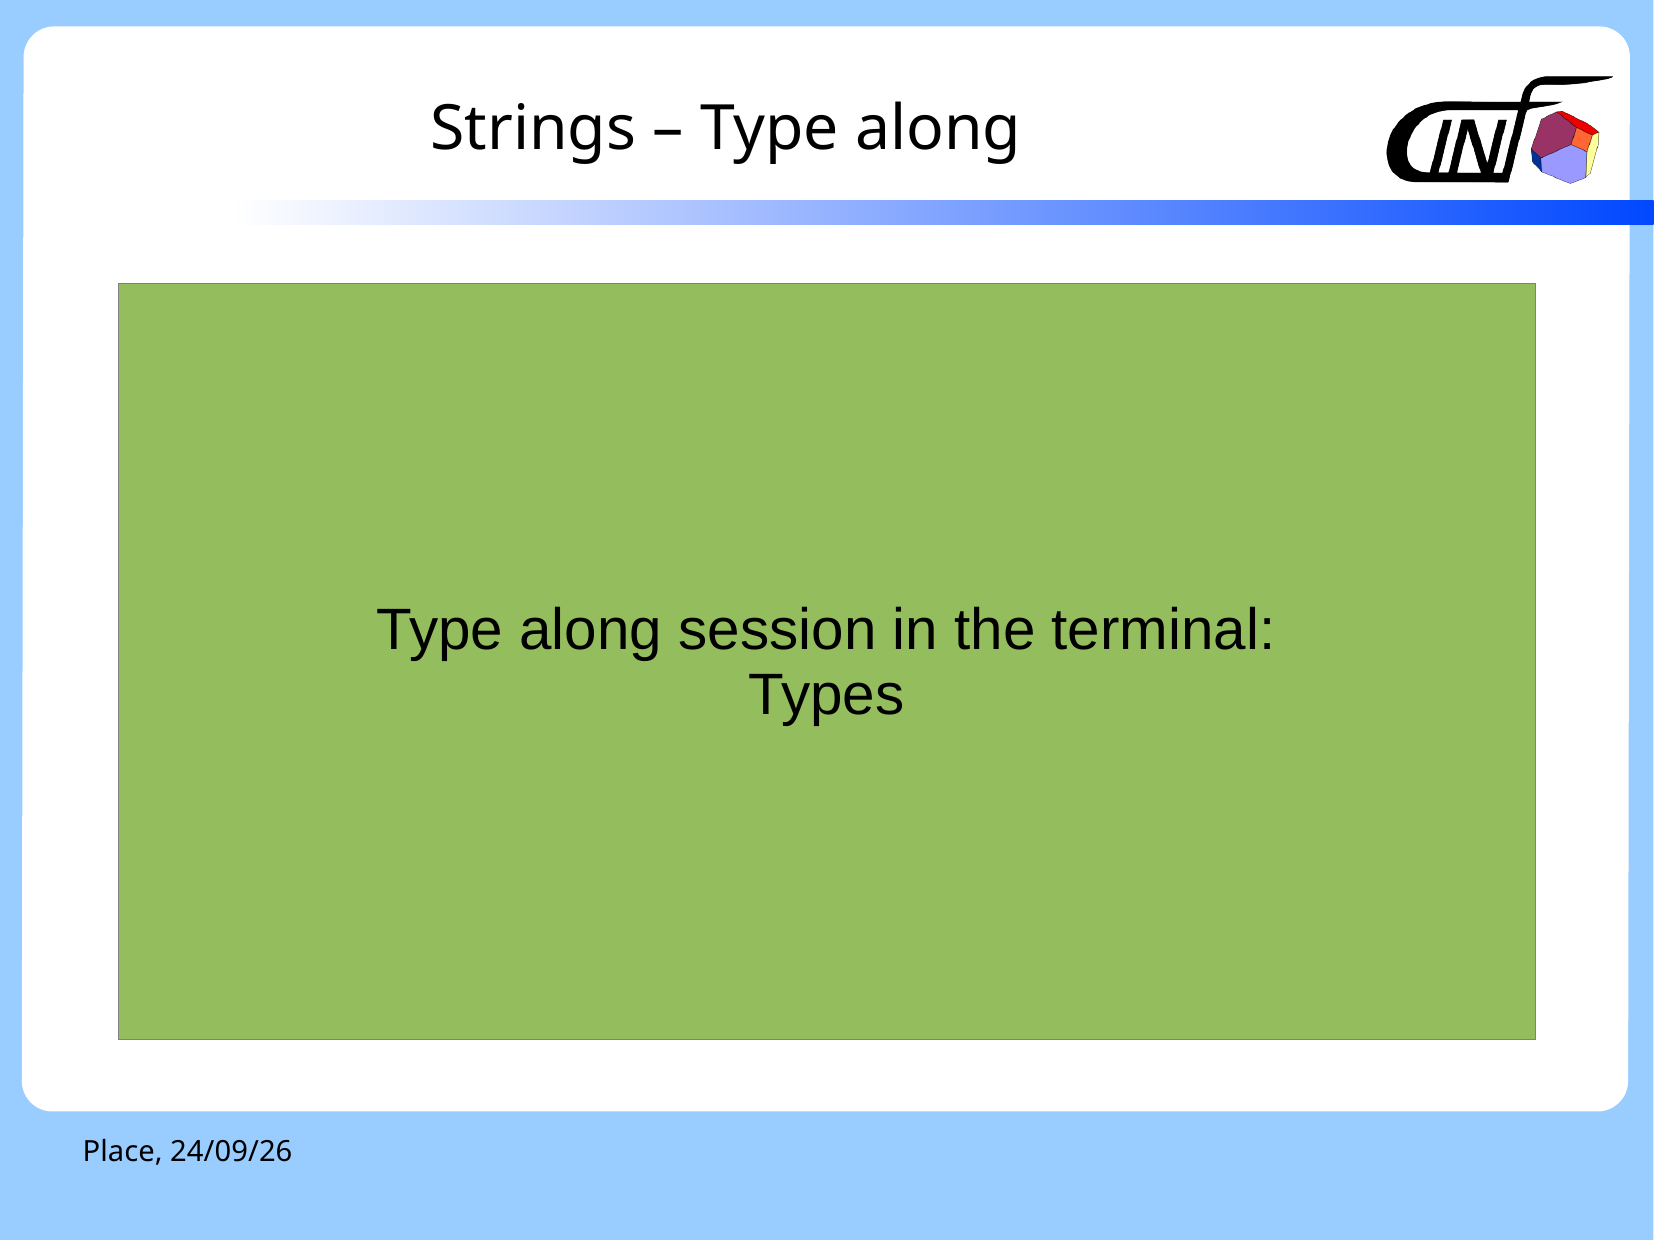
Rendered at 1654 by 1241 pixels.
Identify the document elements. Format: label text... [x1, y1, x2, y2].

title Strings – Type along [82, 49, 1371, 201]
table_header B [956, 201, 961, 224]
text_box Type along session in the terminal: Types [118, 283, 1536, 1040]
picture [1386, 76, 1613, 184]
